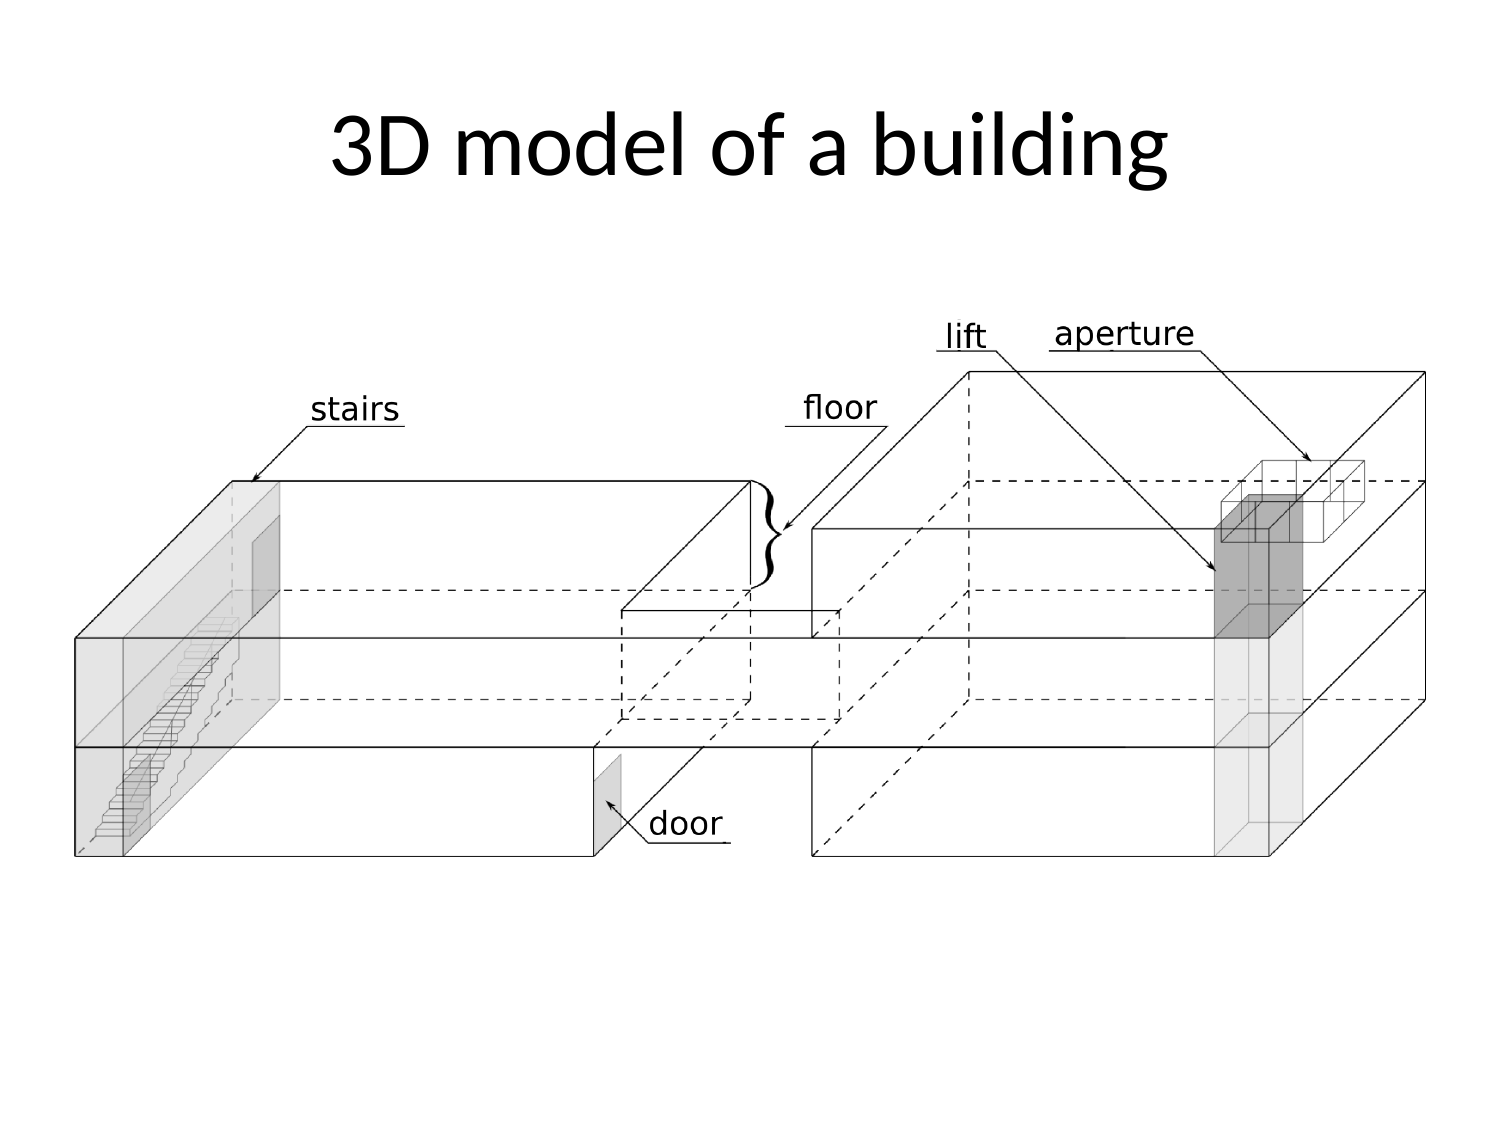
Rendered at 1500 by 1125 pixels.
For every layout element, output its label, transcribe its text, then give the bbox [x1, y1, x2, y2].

title 3D model of a building [75, 45, 1425, 233]
picture [74, 318, 1426, 858]
